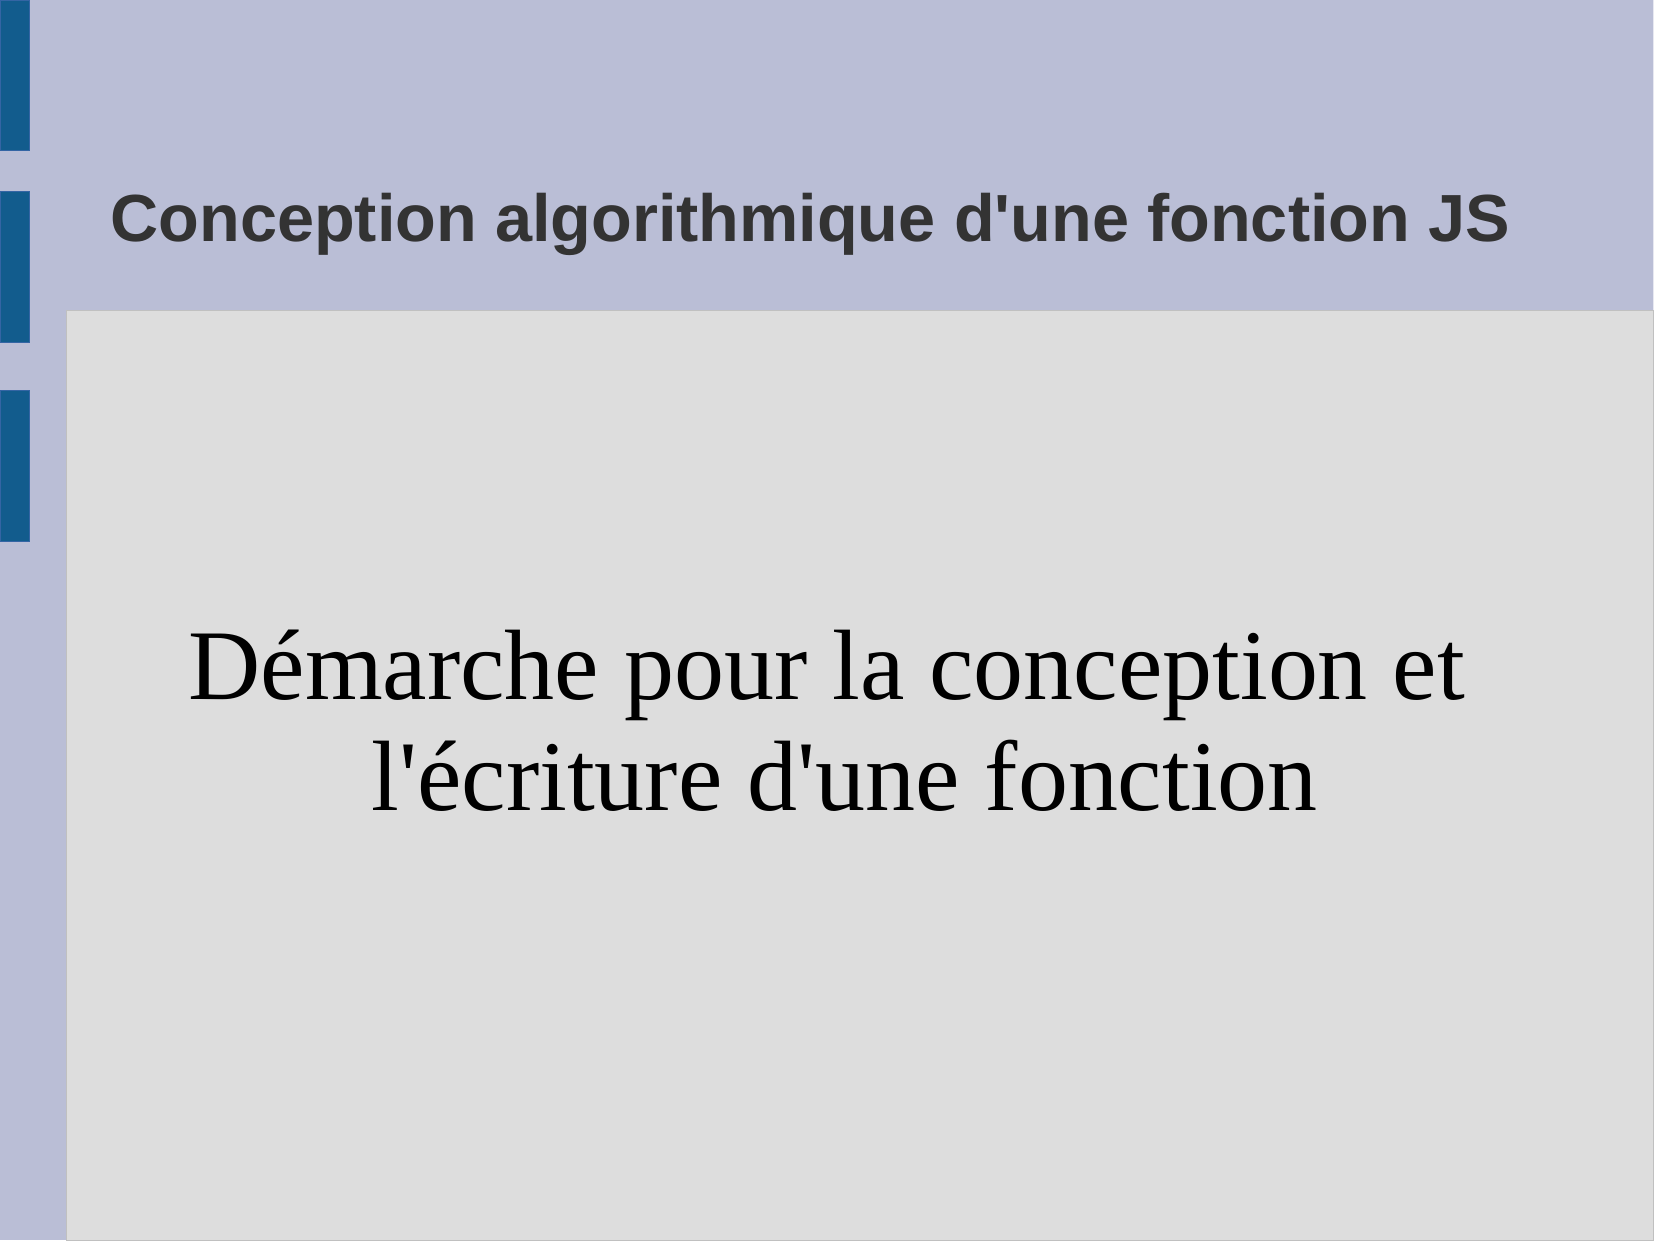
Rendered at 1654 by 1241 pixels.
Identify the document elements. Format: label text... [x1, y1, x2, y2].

subtitle Démarche pour la conception et l'écriture d'une fonction [121, 344, 1534, 1127]
title Conception algorithmique d'une fonction JS [88, 114, 1534, 322]
